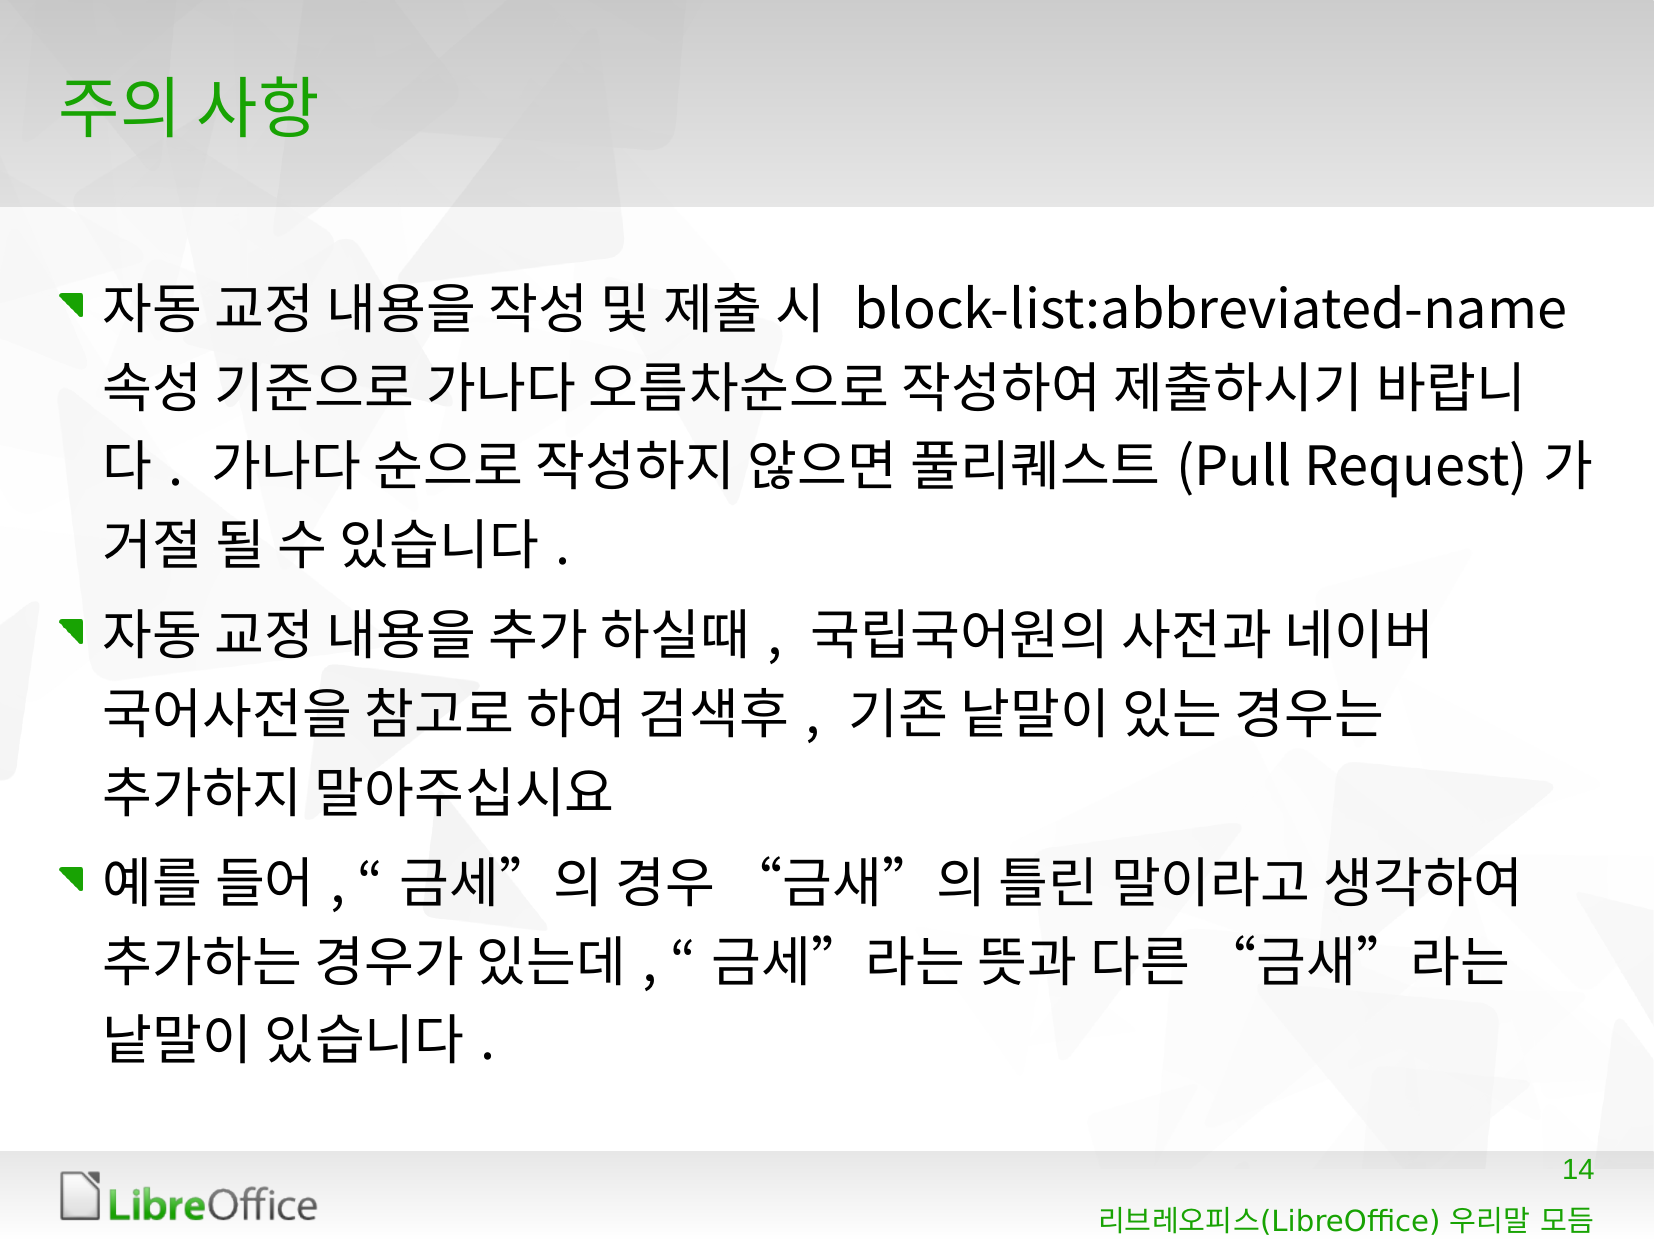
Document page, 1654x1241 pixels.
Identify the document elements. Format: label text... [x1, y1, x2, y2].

picture [915, 548, 1654, 1169]
list 자동 교정 내용을 작성 및 제출 시 block-list:abbreviated-name 속성 기준으로 가나다 오름차순으로 작성하여 제출하시기 바랍니다. 가나다 순으로 작성하지 않으면 풀리퀘스트(Pull Request)가 거절 될 수 있습니다. 자동 교정 내용을 추가 하실때, 국립국어원의 사전과 네이버 국어사전을 참고로 하여 검색후, 기존 낱말이 있는 경우는 추가하지 말아주십시요 예를 들어, “금세”의 경우 “금새”의 틀린 말이라고 생각하여 추가하는 경우가 있는데, “금세”라는 뜻과 다른 “금새”라는 낱말이 있습니다. [59, 265, 1595, 1094]
picture [41, 1152, 337, 1240]
picture [0, 0, 783, 931]
title 주의 사항 [59, 29, 1595, 178]
